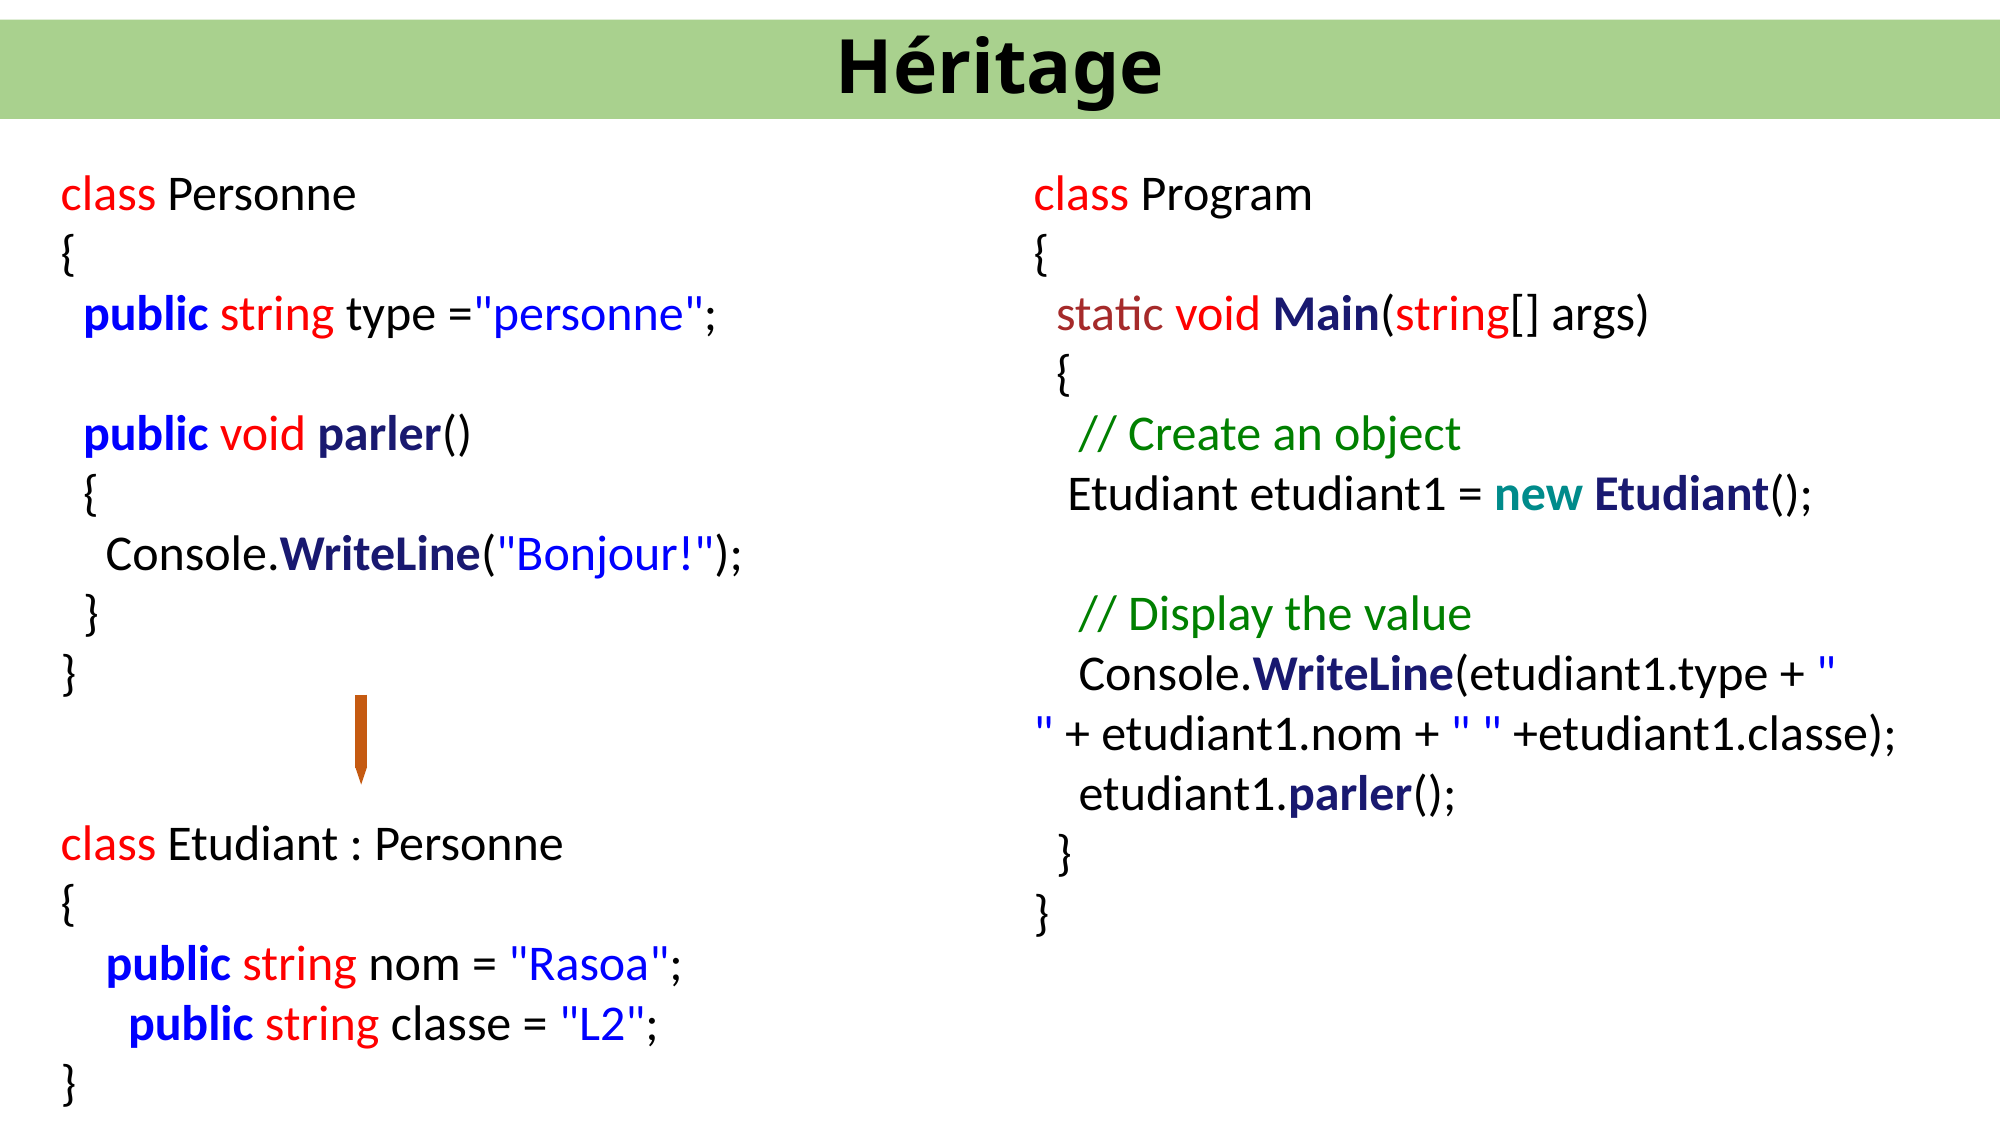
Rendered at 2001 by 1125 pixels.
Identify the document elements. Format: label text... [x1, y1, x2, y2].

text_box Héritage [0, 19, 2000, 119]
text_box class Personne { public string type ="personne"; public void parler() { Console.WriteLine("Bonjour!"); } } [45, 152, 1018, 714]
text_box class Program { static void Main(string[] args) { // Create an object Etudiant etudiant1 = new Etudiant(); // Display the value Console.WriteLine(etudiant1.type + " " + etudiant1.nom + " " +etudiant1.classe); etudiant1.parler(); } } [1018, 152, 1971, 956]
text_box class Etudiant : Personne { public string nom = "Rasoa"; public string classe = "L2"; } [45, 803, 1046, 1122]
